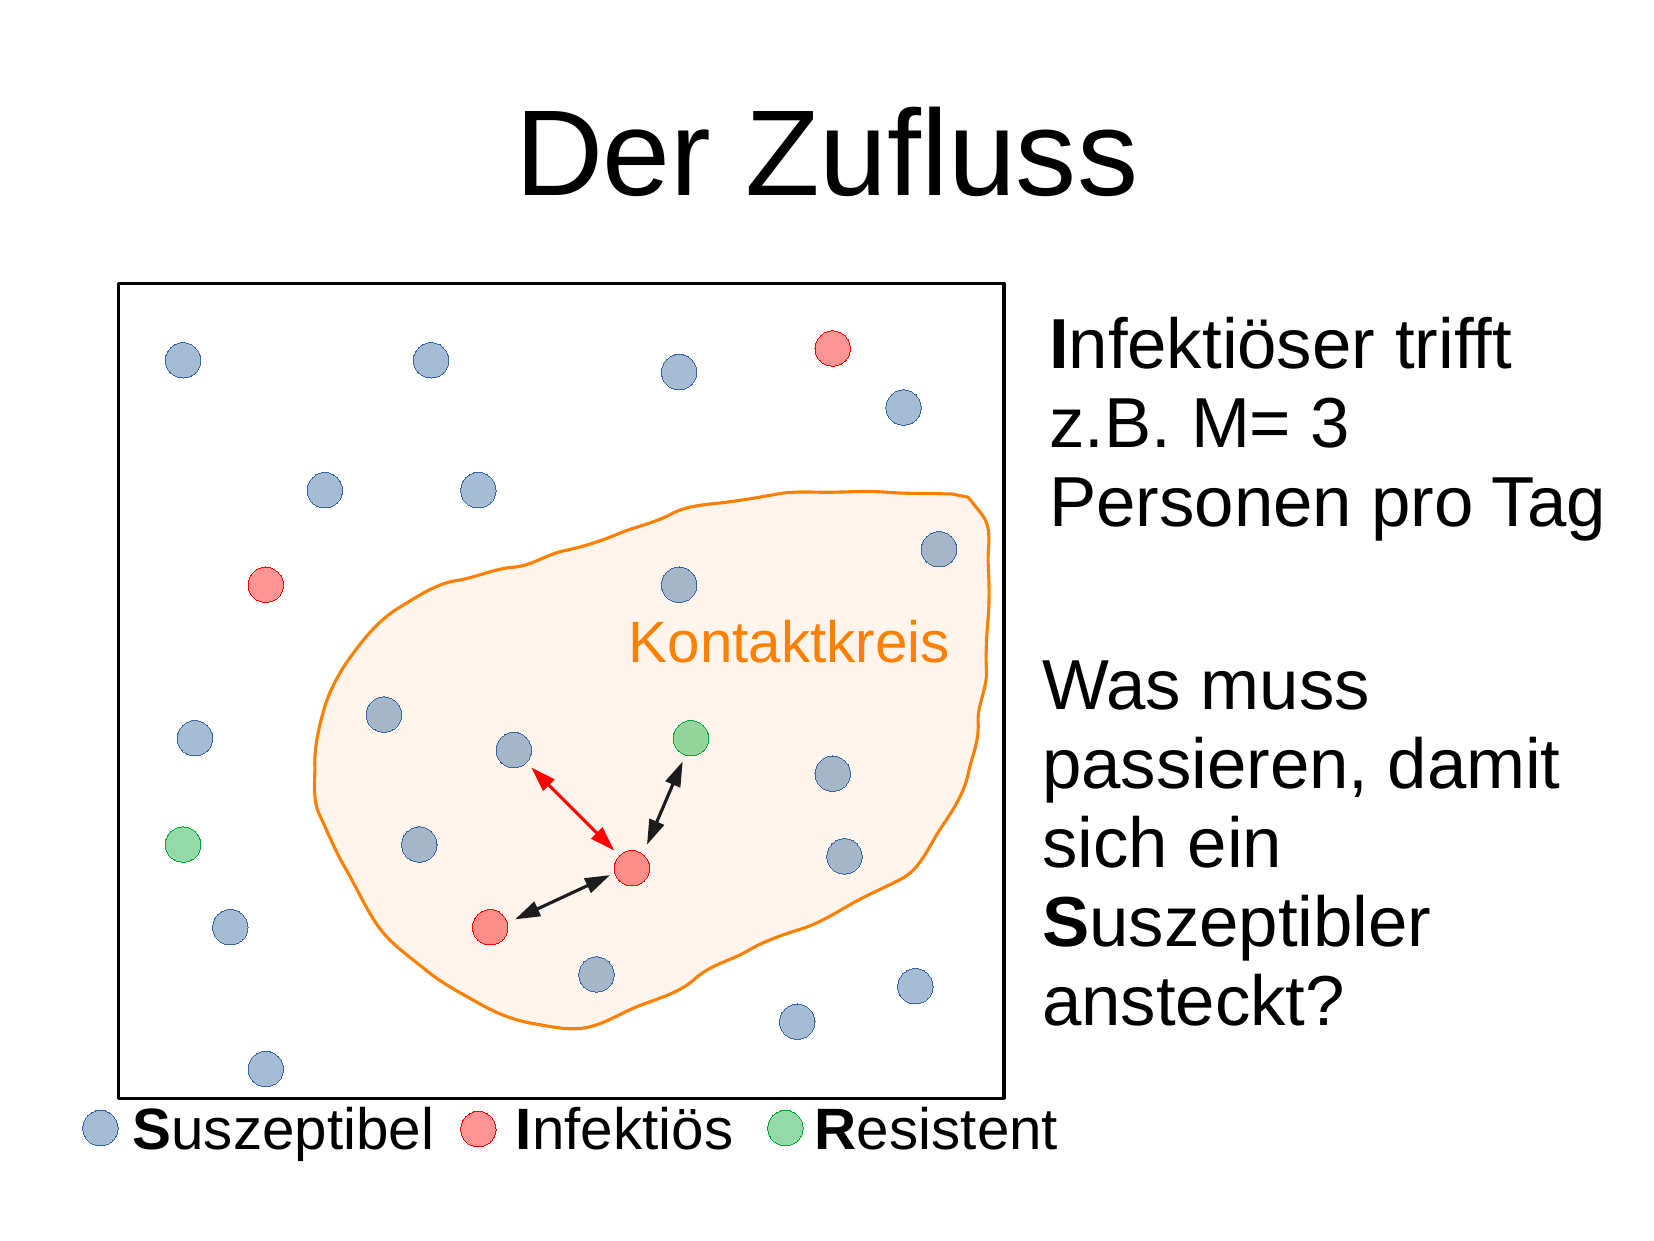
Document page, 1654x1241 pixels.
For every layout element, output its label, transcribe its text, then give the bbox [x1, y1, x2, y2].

text_box Kontaktkreis [614, 602, 1004, 697]
text_box Was muss passieren, damit sich ein Suszeptibler ansteckt? [1027, 637, 1619, 1052]
title Der Zufluss [82, 49, 1571, 257]
text_box [118, 283, 1004, 1089]
text_box Suszeptibel Infektiös Resistent [117, 1089, 1288, 1170]
text_box Infektiöser trifft z.B. M= 3 Personen pro Tag [1034, 297, 1626, 629]
text_box [82, 1110, 117, 1146]
